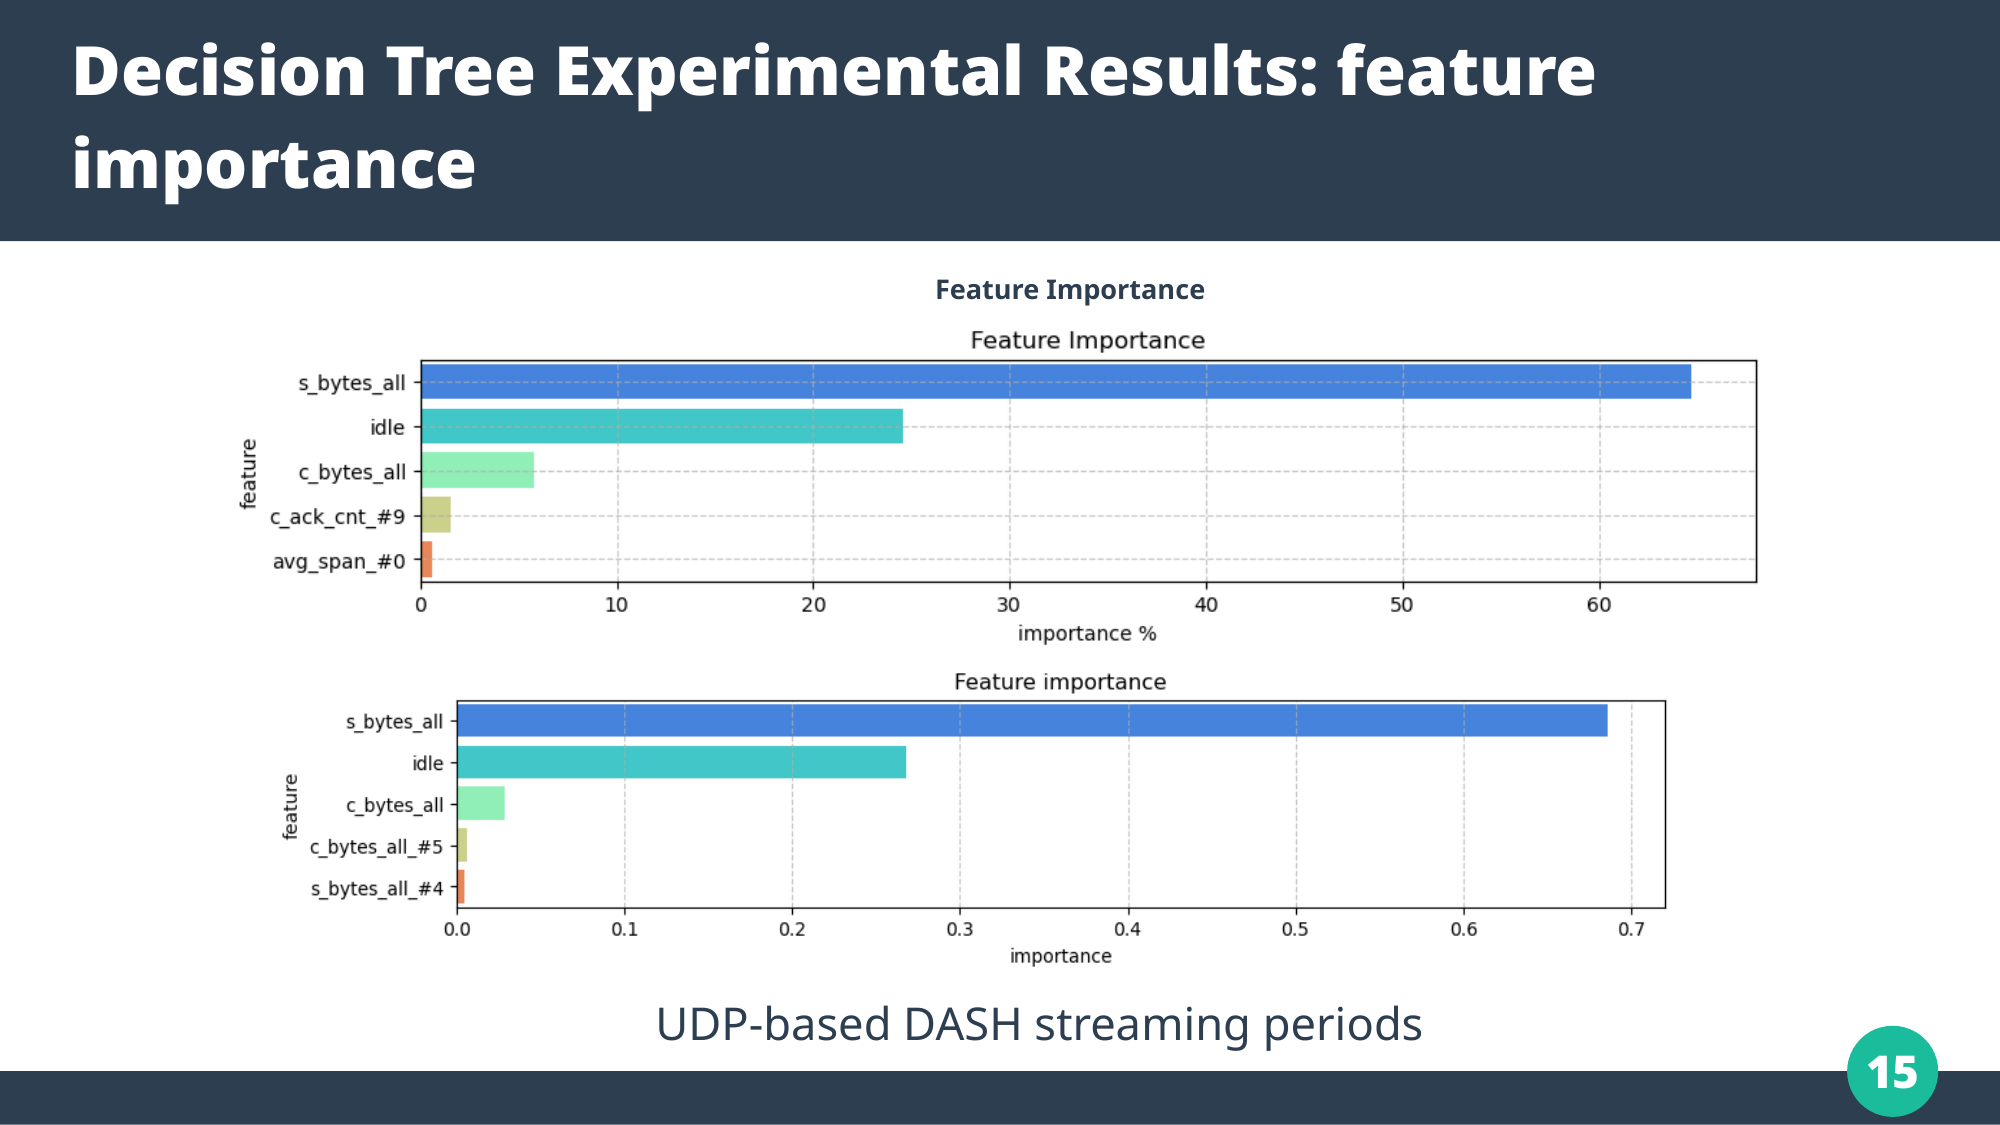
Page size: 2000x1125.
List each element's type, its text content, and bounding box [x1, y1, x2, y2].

picture [227, 317, 1769, 658]
picture [271, 660, 1678, 979]
text_box UDP-based DASH streaming periods [640, 979, 1452, 1089]
text_box Feature Importance [779, 271, 1361, 308]
text_box [770, 268, 1352, 305]
title Decision Tree Experimental Results: feature importance [71, 44, 1929, 188]
